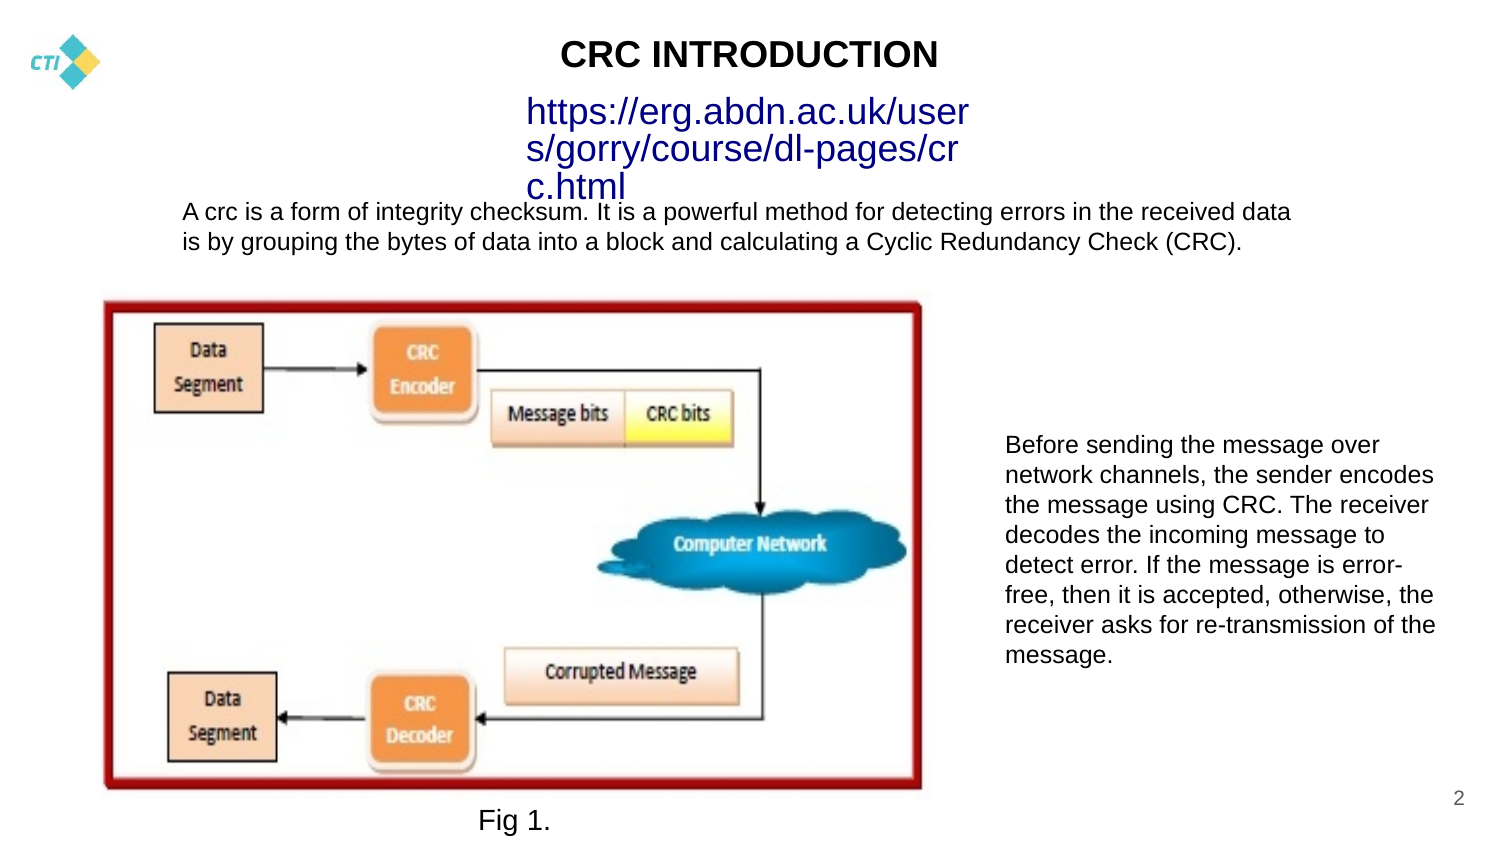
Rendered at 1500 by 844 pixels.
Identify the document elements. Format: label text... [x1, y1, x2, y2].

picture [31, 33, 101, 91]
text_box https://erg.abdn.ac.uk/users/gorry/course/dl-pages/crc.html [511, 71, 989, 117]
slide_number <number> [1389, 764, 1480, 830]
text_box A crc is a form of integrity checksum. It is a powerful method for detecting errors in the received data is by grouping the bytes of data into a block and calculating a Cyclic Redundancy Check (CRC). [167, 180, 1333, 317]
text_box Before sending the message over network channels, the sender encodes the message using CRC. The receiver decodes the incoming message to detect error. If the message is error-free, then it is accepted, otherwise, the receiver asks for re-transmission of the message. [990, 413, 1468, 675]
text_box Fig 1. [463, 786, 569, 844]
picture [100, 289, 932, 800]
text_box CRC INTRODUCTION [545, 14, 955, 71]
